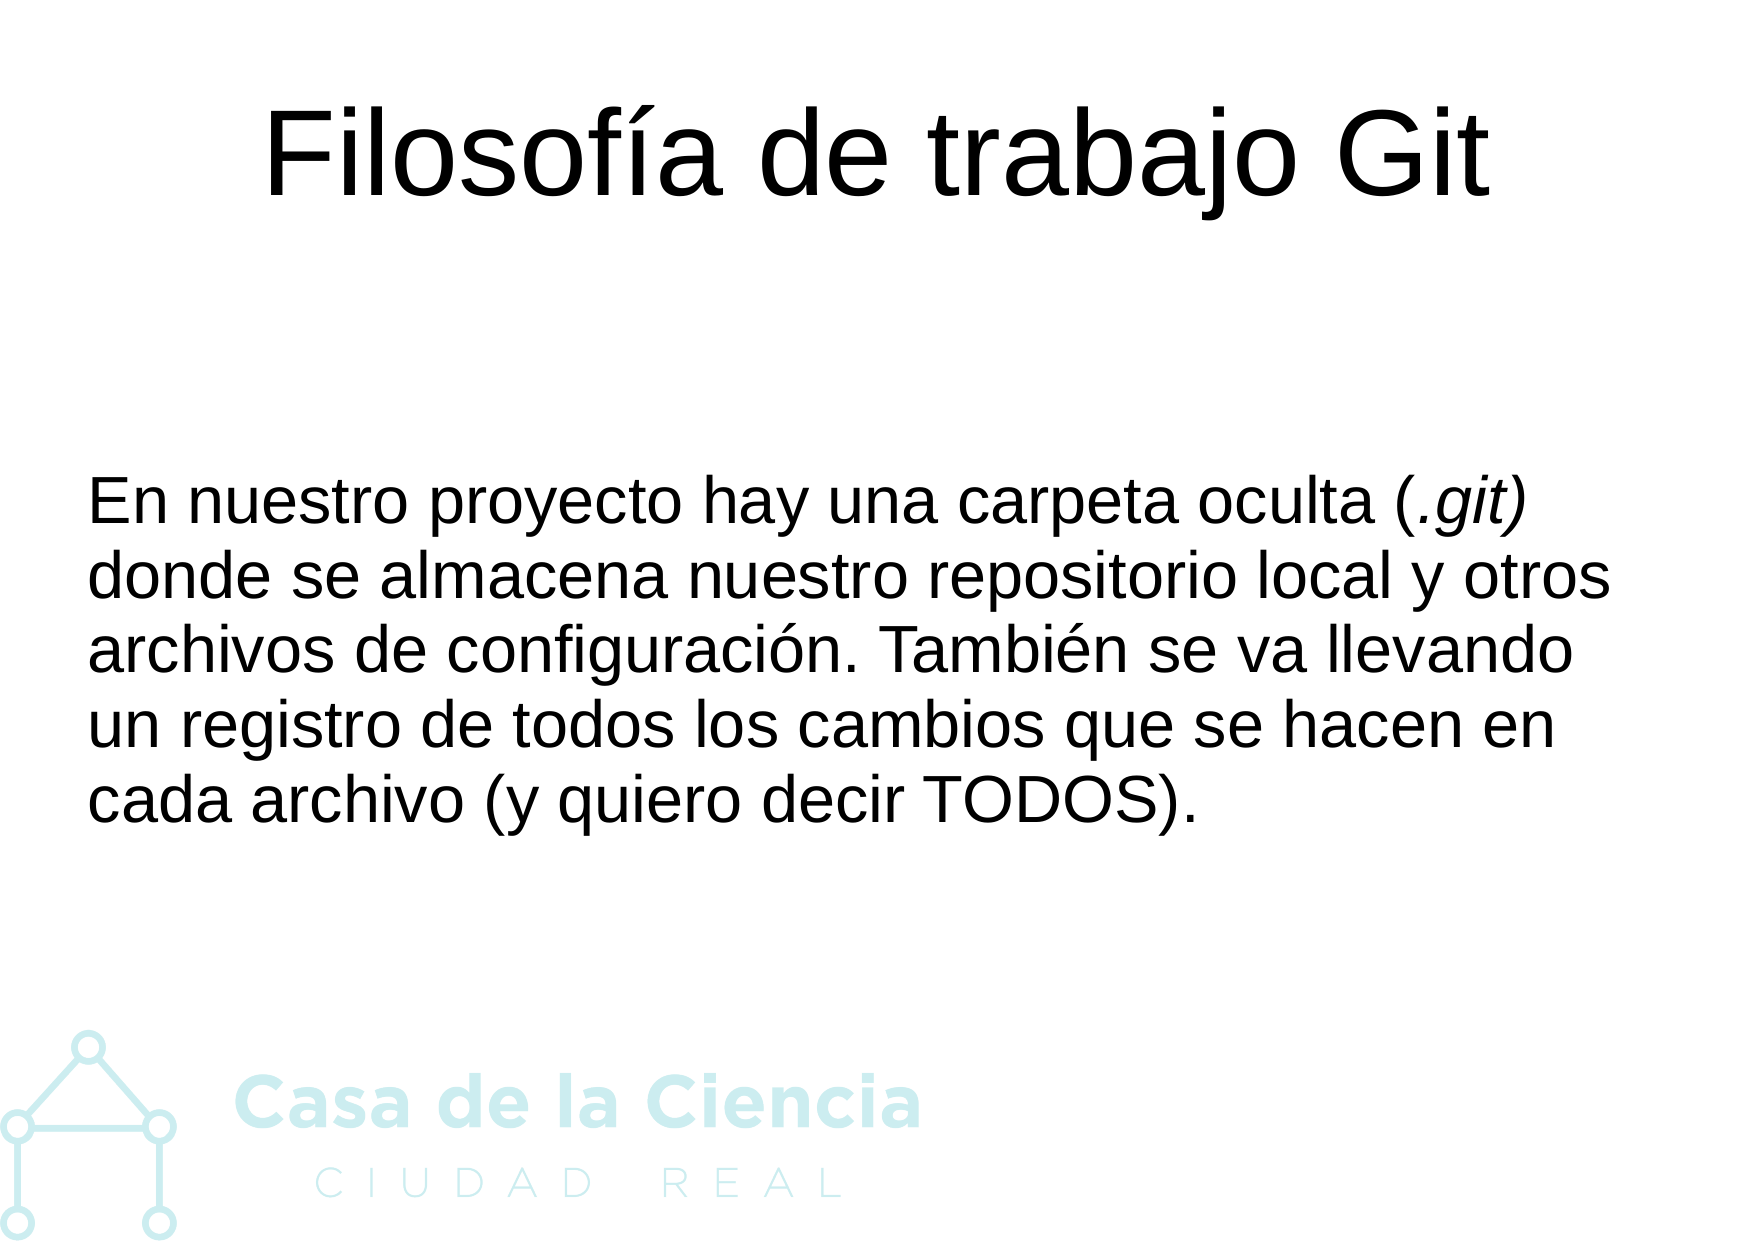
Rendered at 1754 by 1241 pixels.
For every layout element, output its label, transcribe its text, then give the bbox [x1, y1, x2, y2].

title Filosofía de trabajo Git [87, 49, 1667, 257]
subtitle En nuestro proyecto hay una carpeta oculta (.git) donde se almacena nuestro repositorio local y otros archivos de configuración. También se va llevando un registro de todos los cambios que se hacen en cada archivo (y quiero decir TODOS). [87, 290, 1667, 1010]
